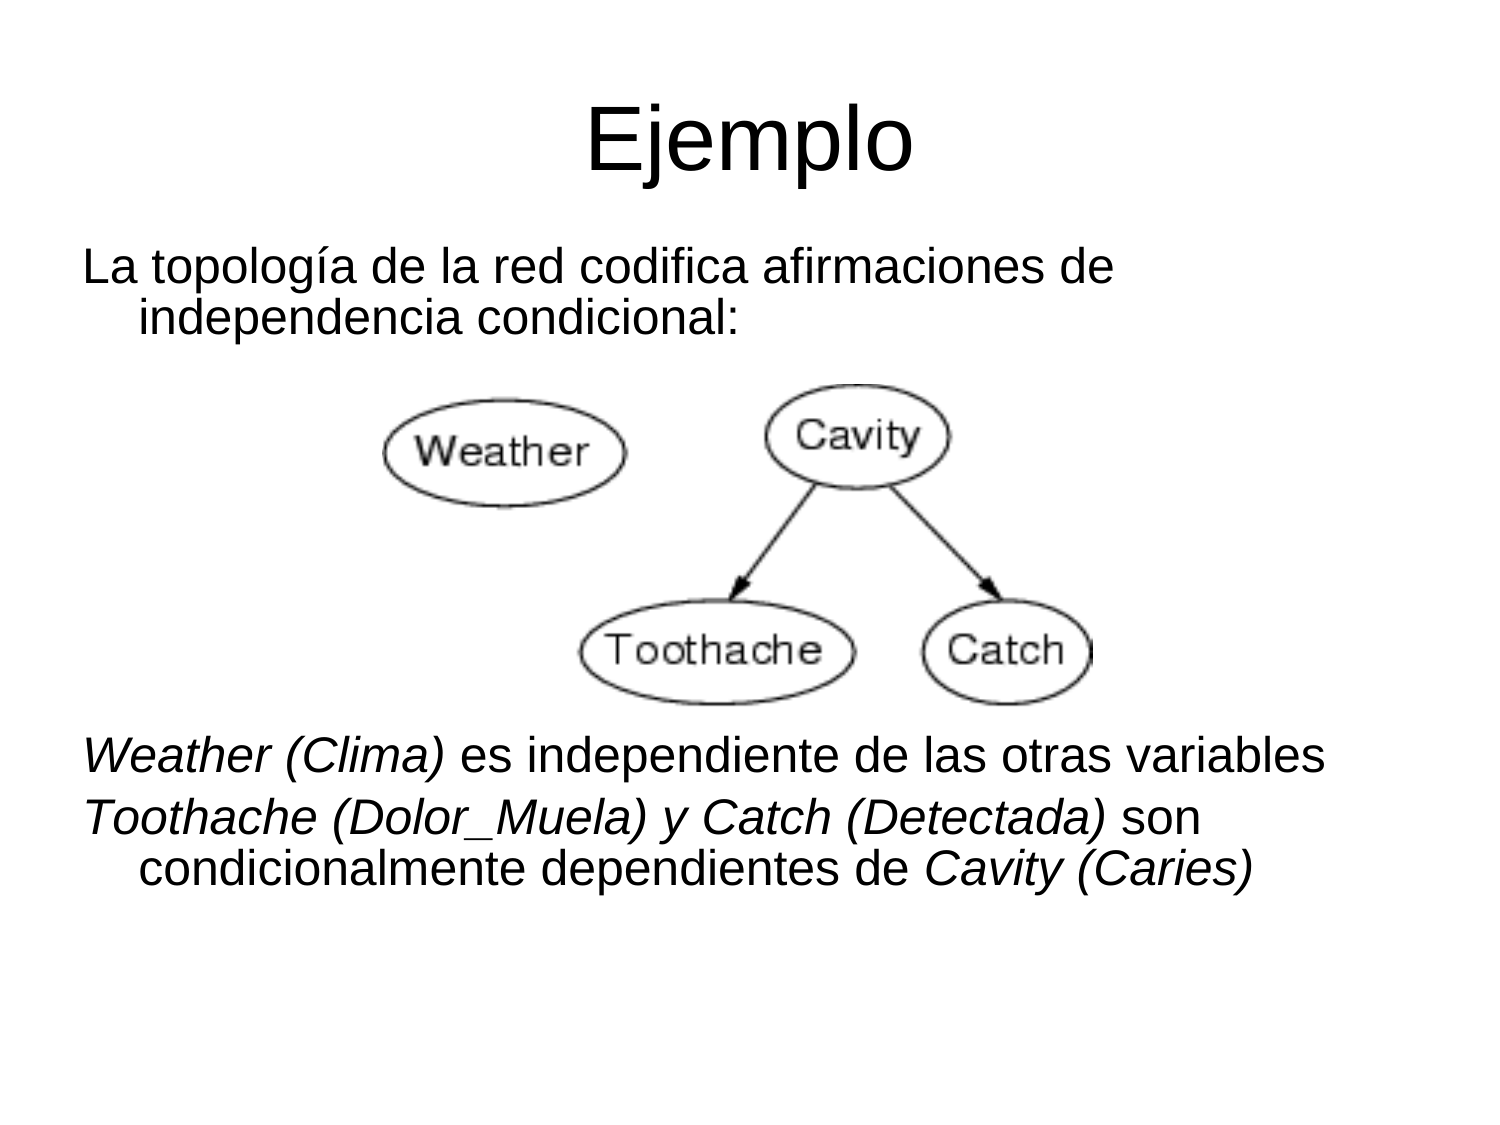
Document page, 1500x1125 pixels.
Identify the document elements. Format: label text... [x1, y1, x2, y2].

list La topología de la red codifica afirmaciones de independencia condicional: Weather (Clima) es independiente de las otras variables Toothache (Dolor_Muela) y Catch (Detectada) son condicionalmente dependientes de Cavity (Caries) [67, 236, 1418, 986]
title Ejemplo [75, 45, 1426, 233]
picture [382, 384, 1093, 709]
